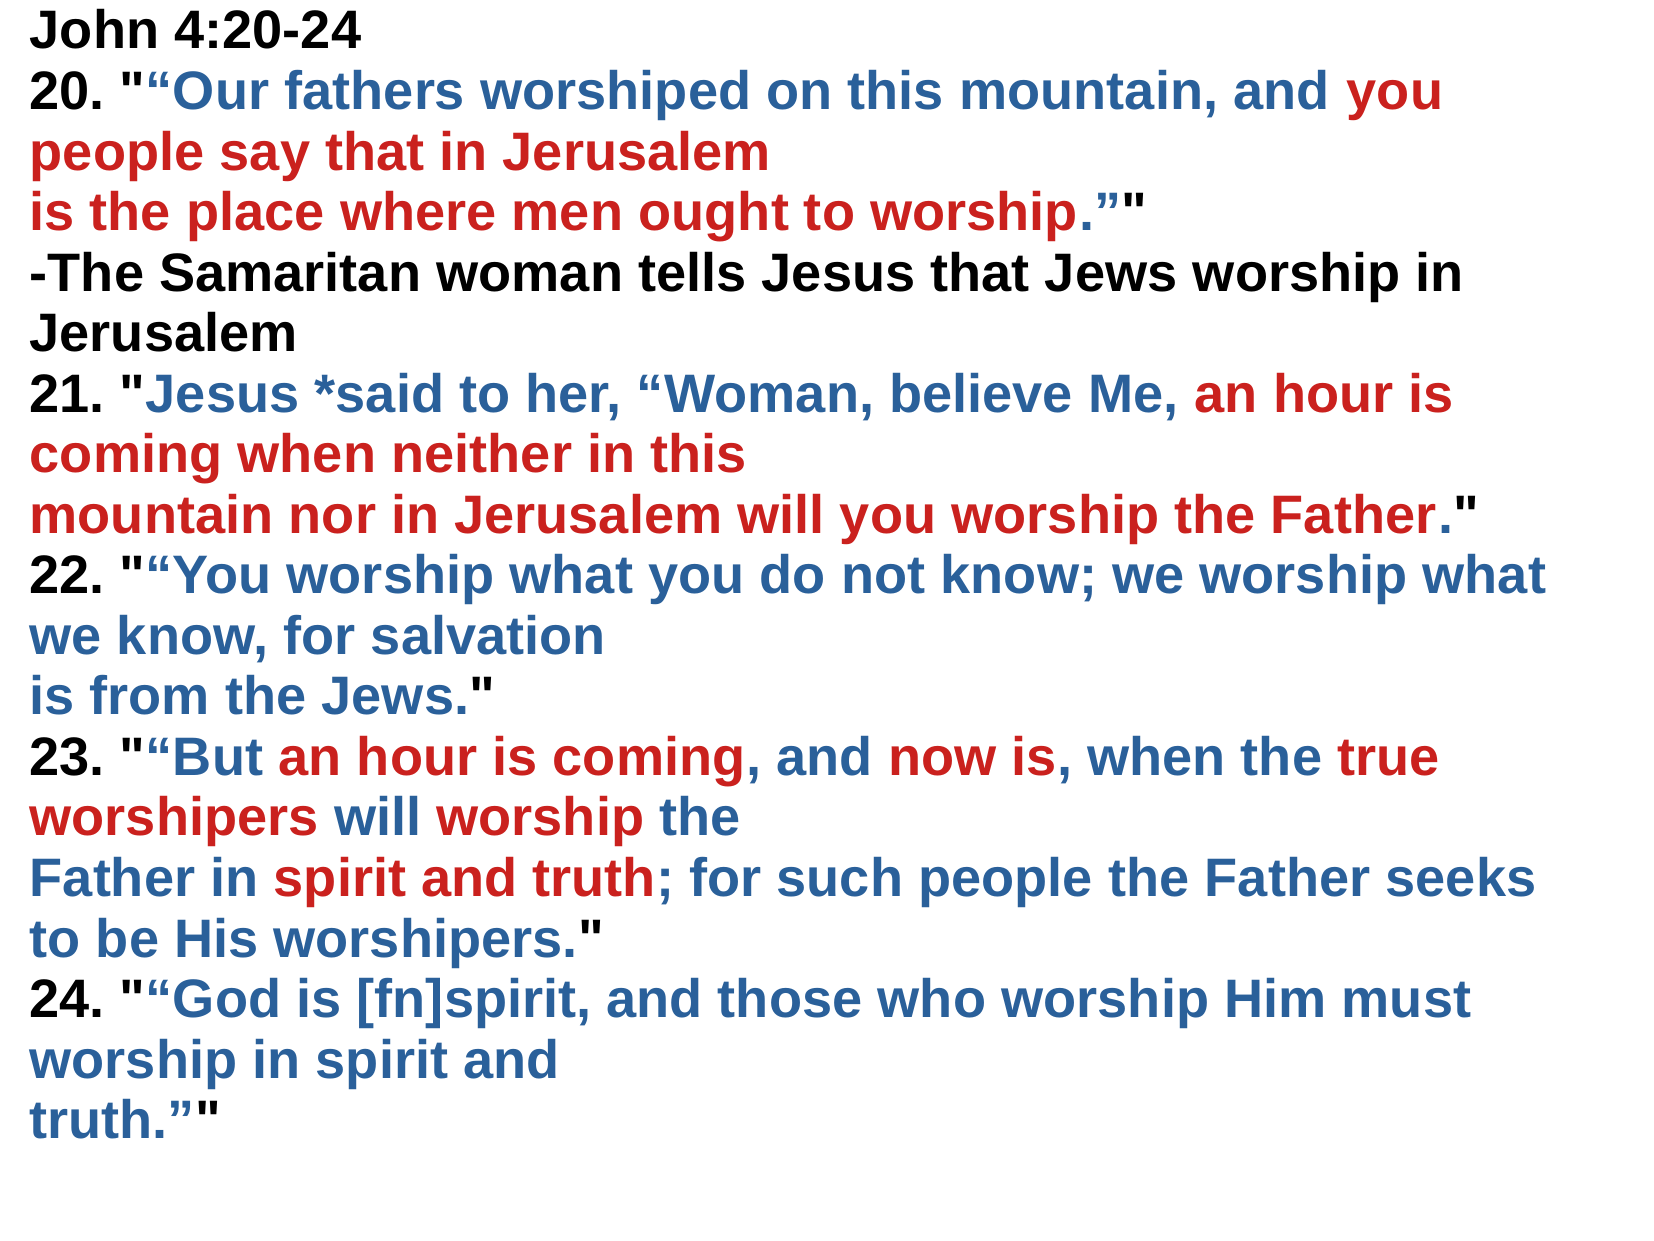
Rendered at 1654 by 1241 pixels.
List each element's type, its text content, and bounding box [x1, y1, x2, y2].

list John 4:20-24 20. "“Our fathers worshiped on this mountain, and you people say that in Jerusalem is the place where men ought to worship.”" -The Samaritan woman tells Jesus that Jews worship in Jerusalem 21. "Jesus *said to her, “Woman, believe Me, an hour is coming when neither in this mountain nor in Jerusalem will you worship the Father." 22. "“You worship what you do not know; we worship what we know, for salvation is from the Jews." 23. "“But an hour is coming, and now is, when the true worshipers will worship the Father in spirit and truth; for such people the Father seeks to be His worshipers." 24. "“God is [fn]spirit, and those who worship Him must worship in spirit and truth.”" [29, 0, 1571, 1241]
